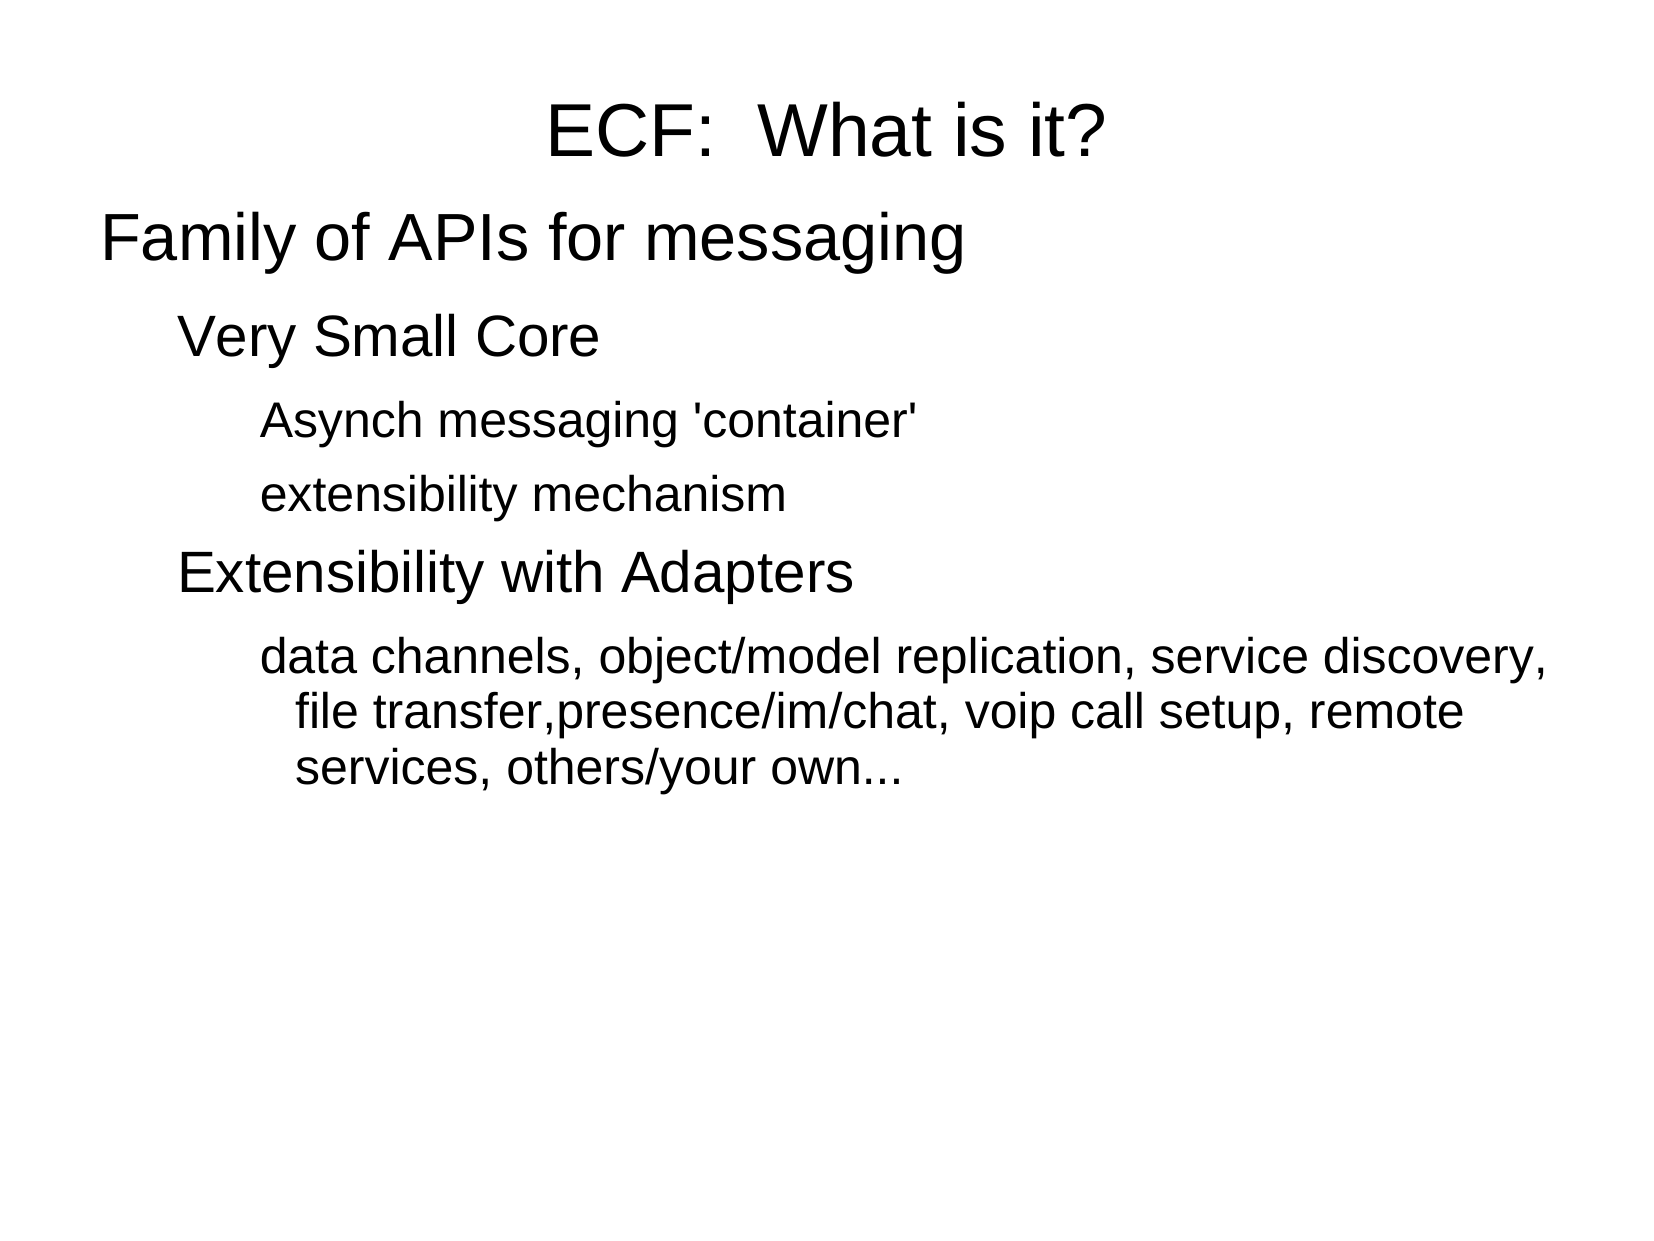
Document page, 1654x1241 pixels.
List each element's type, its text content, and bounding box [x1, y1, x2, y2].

list Family of APIs for messaging Very Small Core Asynch messaging 'container' extensibility mechanism Extensibility with Adapters data channels, object/model replication, service discovery, file transfer,presence/im/chat, voip call setup, remote services, others/your own... [82, 199, 1571, 1162]
title ECF: What is it? [82, 49, 1571, 199]
